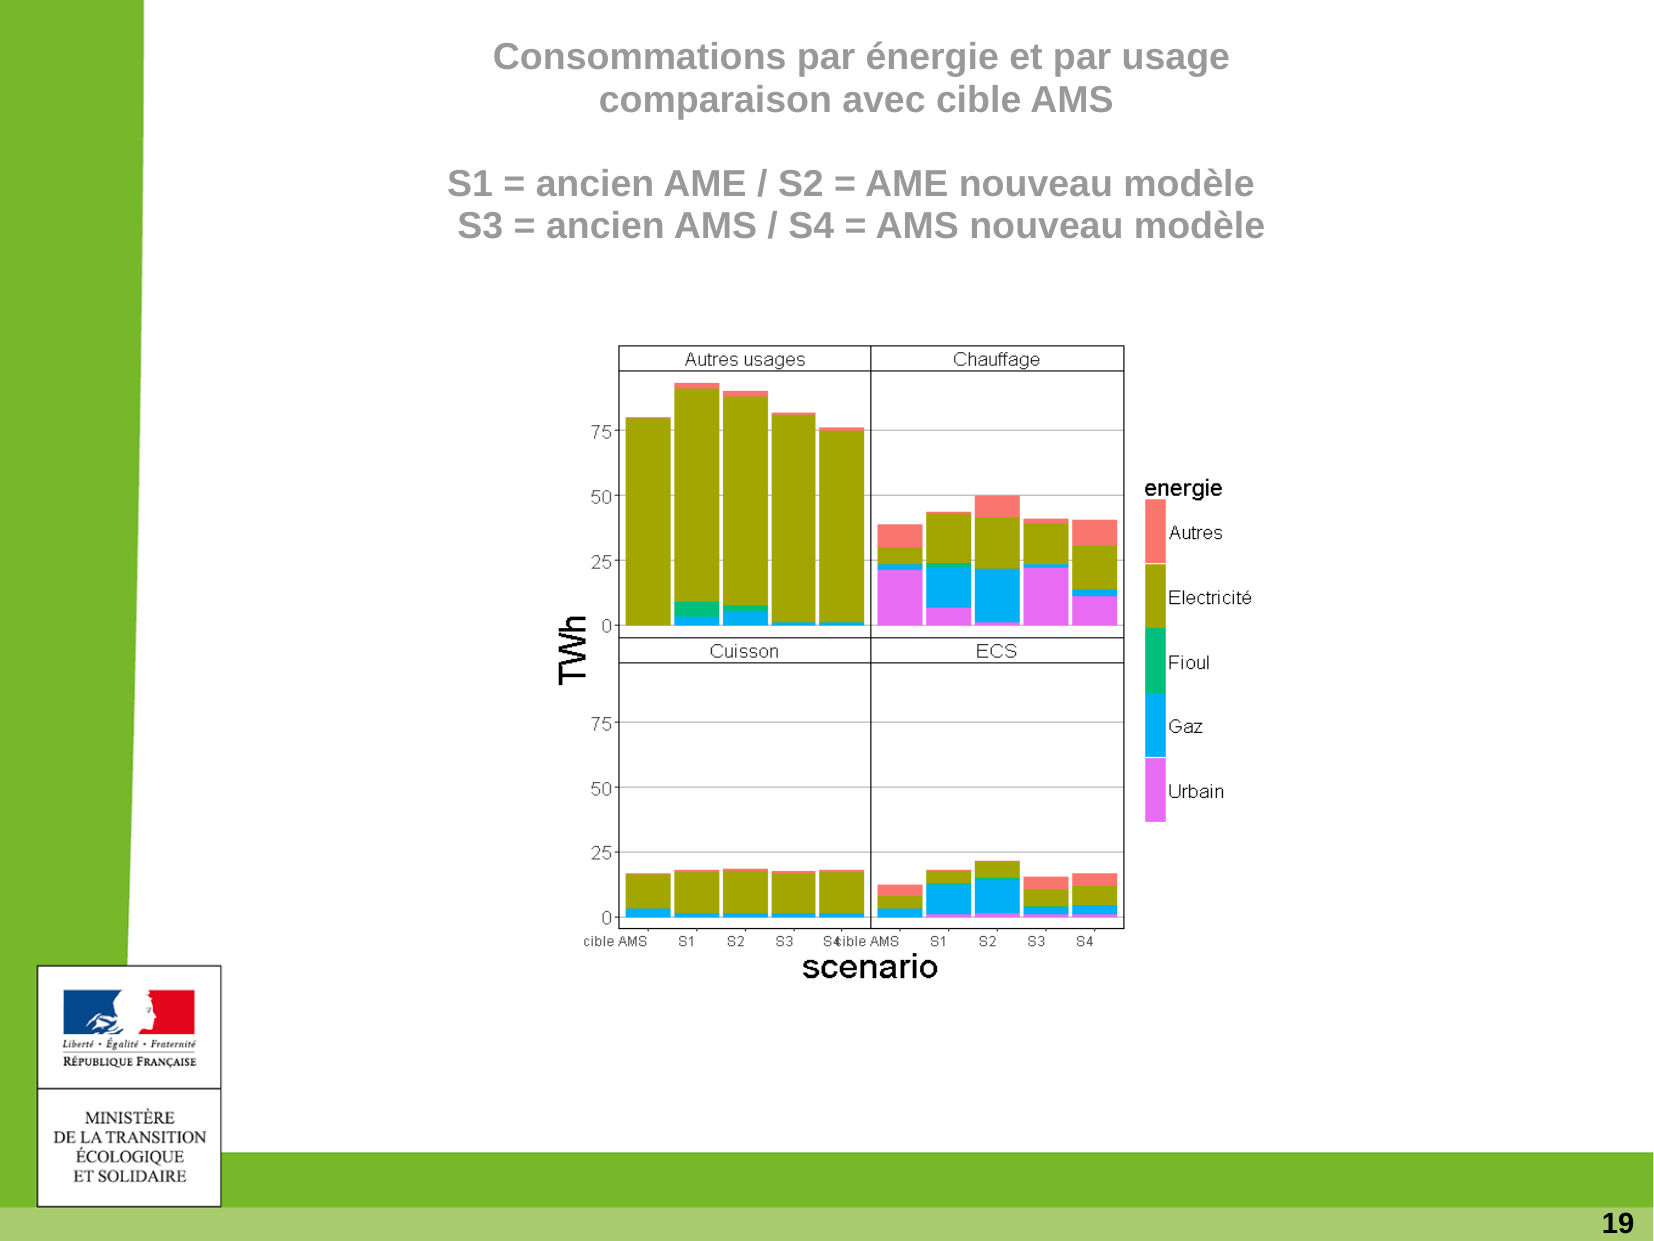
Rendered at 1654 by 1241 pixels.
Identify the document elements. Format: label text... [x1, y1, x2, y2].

picture [0, 0, 1654, 1241]
title Consommations par énergie et par usage comparaison avec cible AMS S1 = ancien AME / S2 = AME nouveau modèle S3 = ancien AMS / S4 = AMS nouveau modèle [112, 36, 1601, 247]
